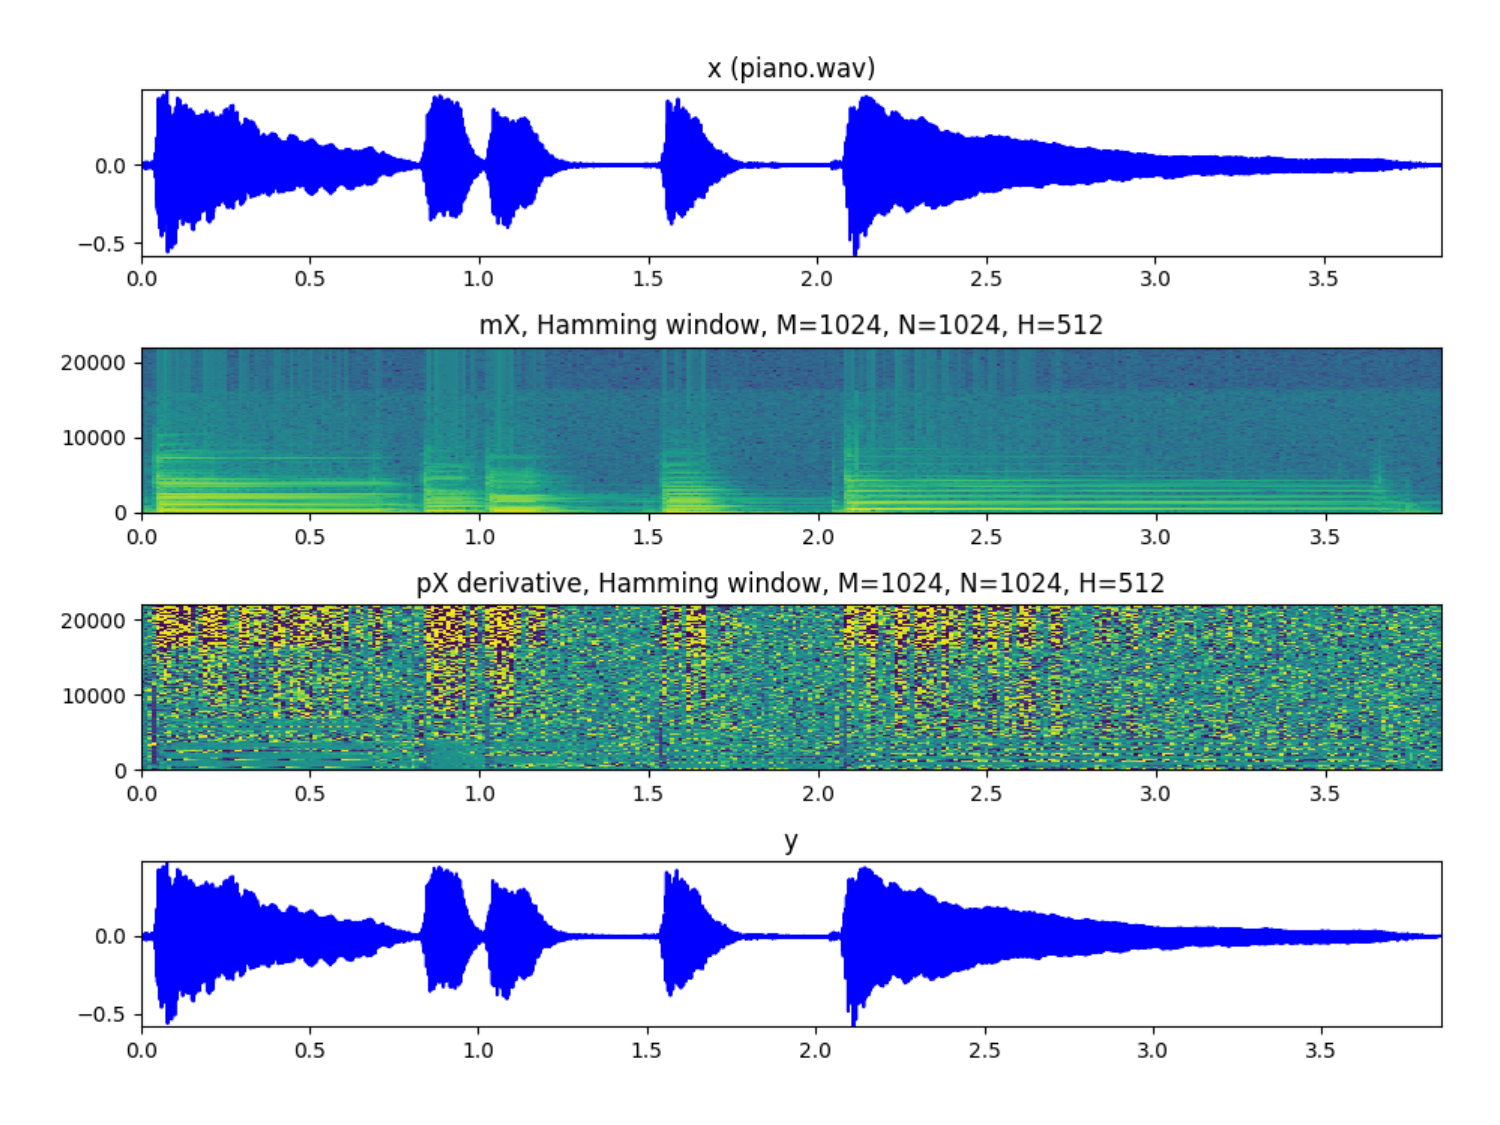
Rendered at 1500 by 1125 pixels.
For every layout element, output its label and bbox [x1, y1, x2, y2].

picture [38, 34, 1464, 1085]
